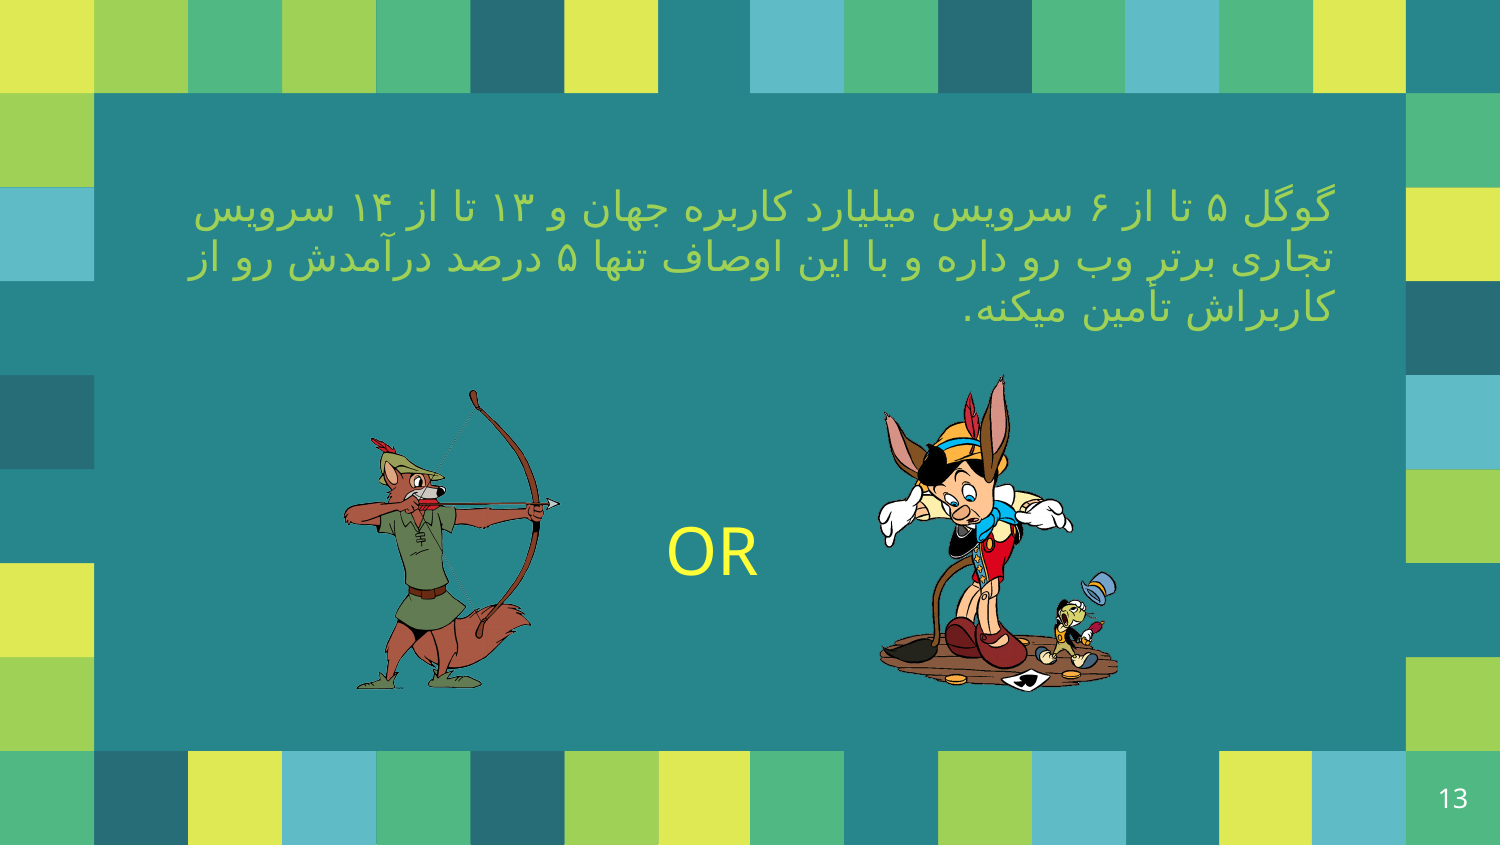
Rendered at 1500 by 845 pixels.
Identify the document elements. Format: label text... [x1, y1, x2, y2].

picture [342, 389, 561, 691]
text_box OR [585, 496, 841, 590]
title گوگل ۵ تا از ۶ سرویس میلیارد کاربره جهان و ۱۳ تا از ۱۴ سرویس تجاری برتر وب رو داره و با این اوصاف تنها ۵ درصد درآمدش رو از کاربراش تأمین میکنه. [120, 134, 1351, 376]
picture [877, 374, 1118, 692]
text_box 13 [1405, 750, 1500, 845]
